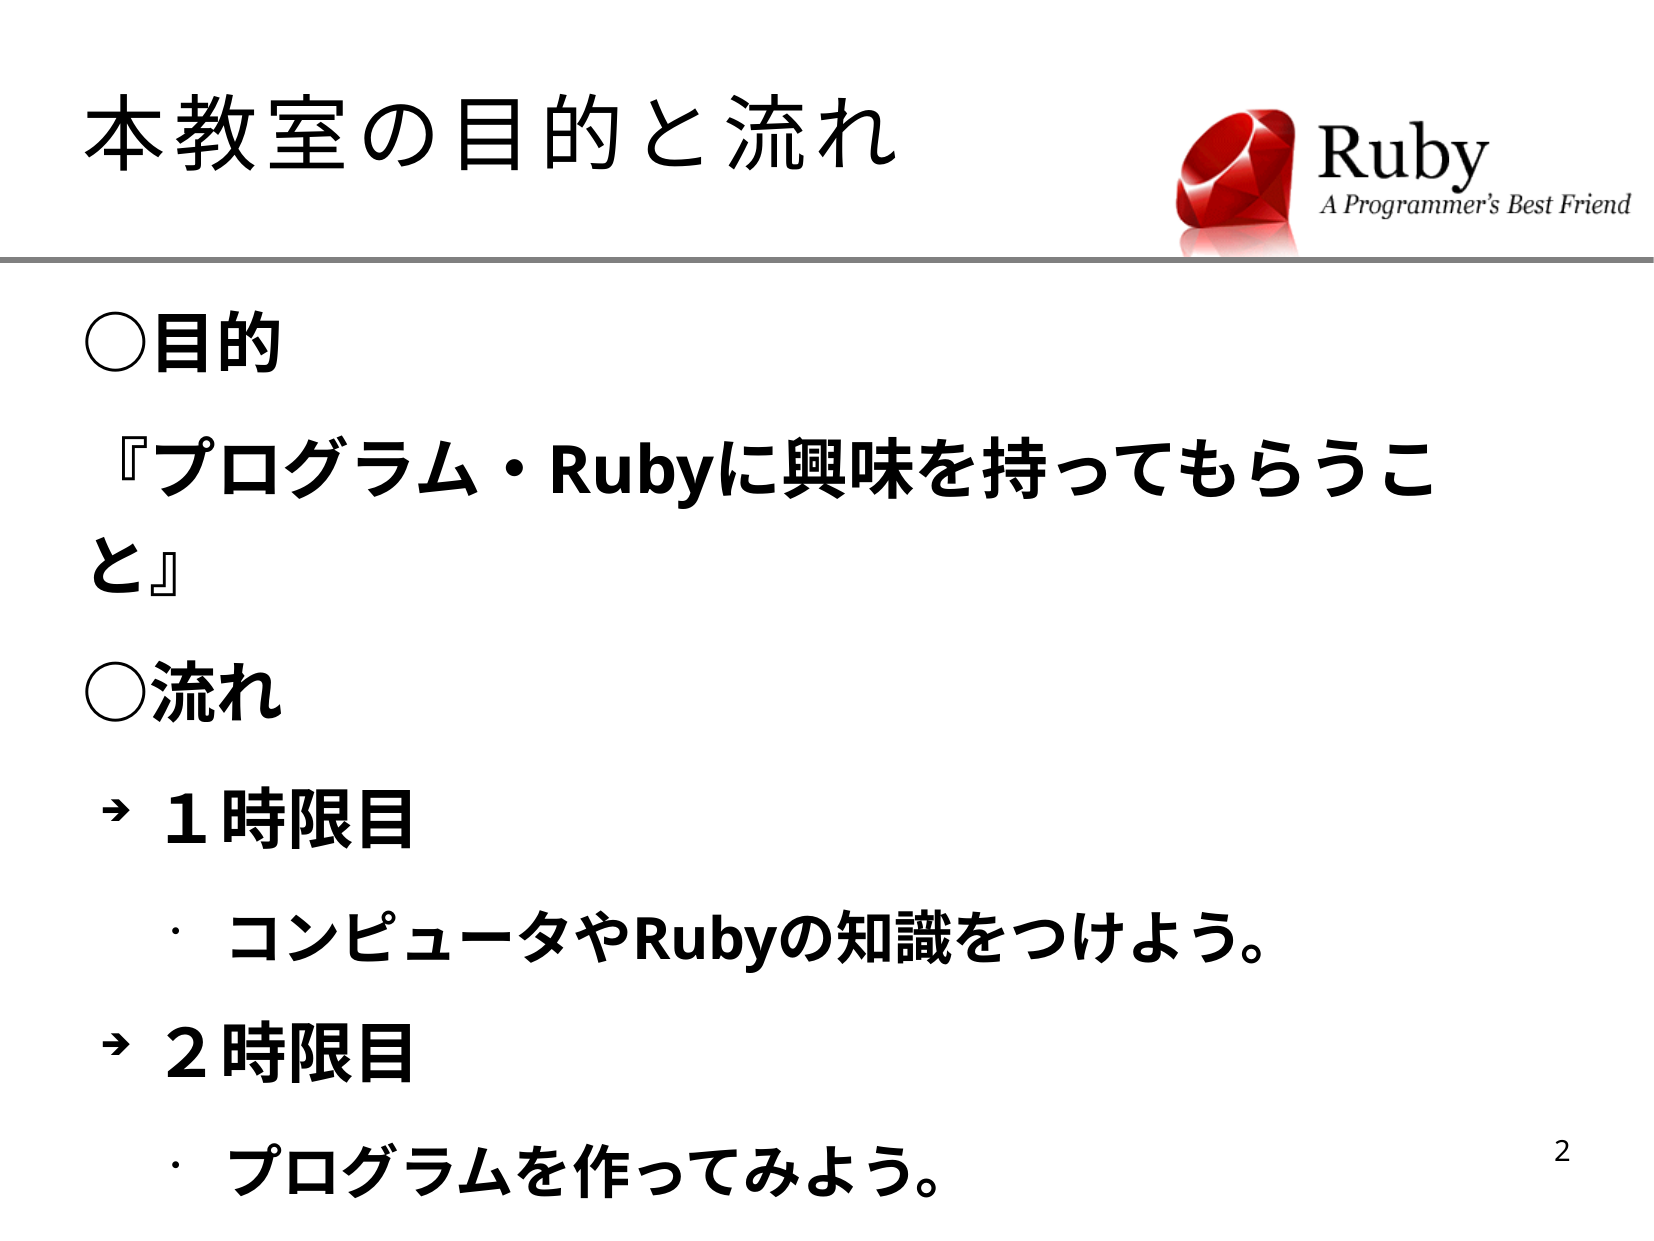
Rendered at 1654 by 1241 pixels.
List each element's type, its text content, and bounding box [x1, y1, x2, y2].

title 本教室の目的と流れ [82, 49, 1152, 207]
list ○目的 『プログラム・Rubyに興味を持ってもらうこと』 ○流れ １時限目 コンピュータやRubyの知識をつけよう。 ２時限目 プログラムを作ってみよう。 ３時限目 課題をやってみて、今日の成果を発表しよう。 [82, 290, 1571, 1109]
picture [1160, 82, 1654, 257]
